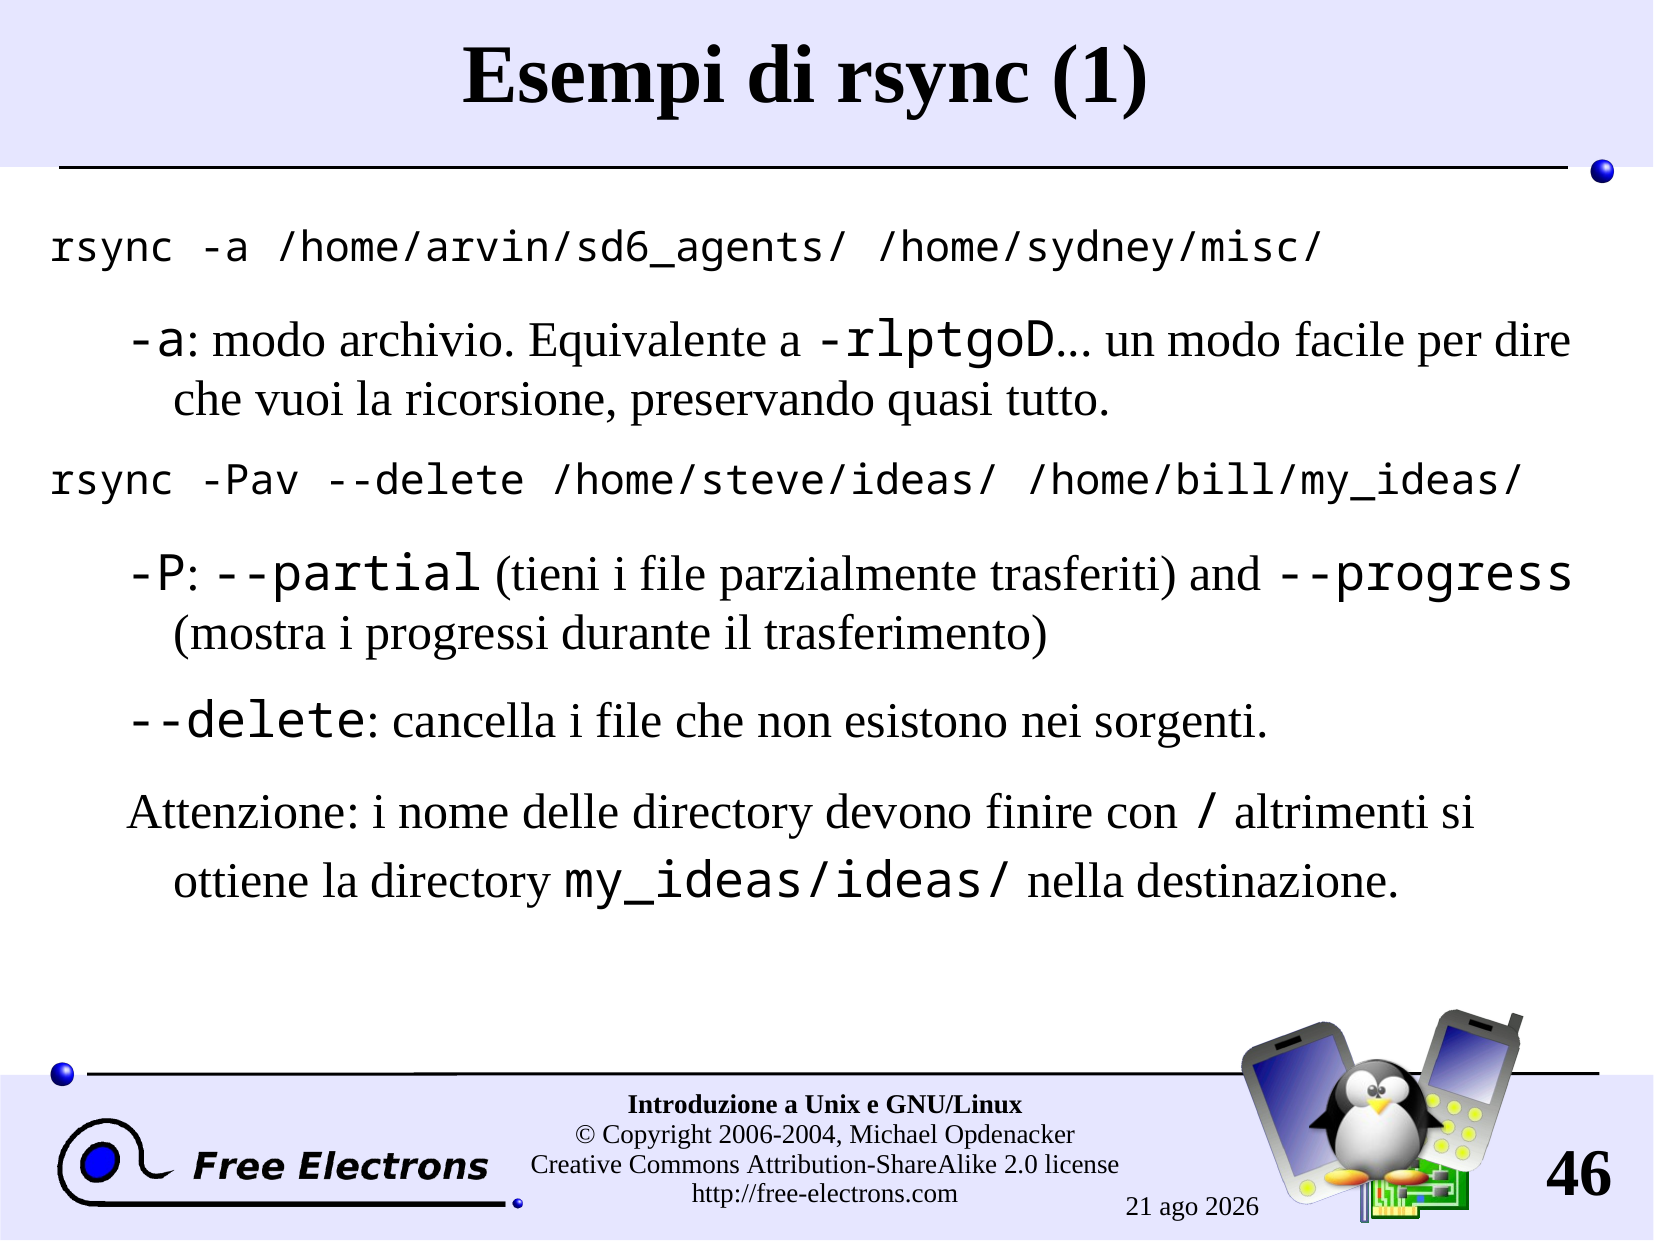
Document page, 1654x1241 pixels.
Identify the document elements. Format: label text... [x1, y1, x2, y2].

list rsync -a /home/arvin/sd6_agents/ /home/sydney/misc/ -a: modo archivio. Equivalente a -rlptgoD... un modo facile per dire che vuoi la ricorsione, preservando quasi tutto. rsync -Pav --delete /home/steve/ideas/ /home/bill/my_ideas/ -P: --partial (tieni i file parzialmente trasferiti) and --progress (mostra i progressi durante il trasferimento) --delete: cancella i file che non esistono nei sorgenti. Attenzione: i nome delle directory devono finire con / altrimenti si ottiene la directory my_ideas/ideas/ nella destinazione. [31, 216, 1594, 1066]
picture [1231, 1066, 1521, 1241]
picture [50, 1107, 527, 1216]
title Esempi di rsync (1) [60, 20, 1551, 130]
